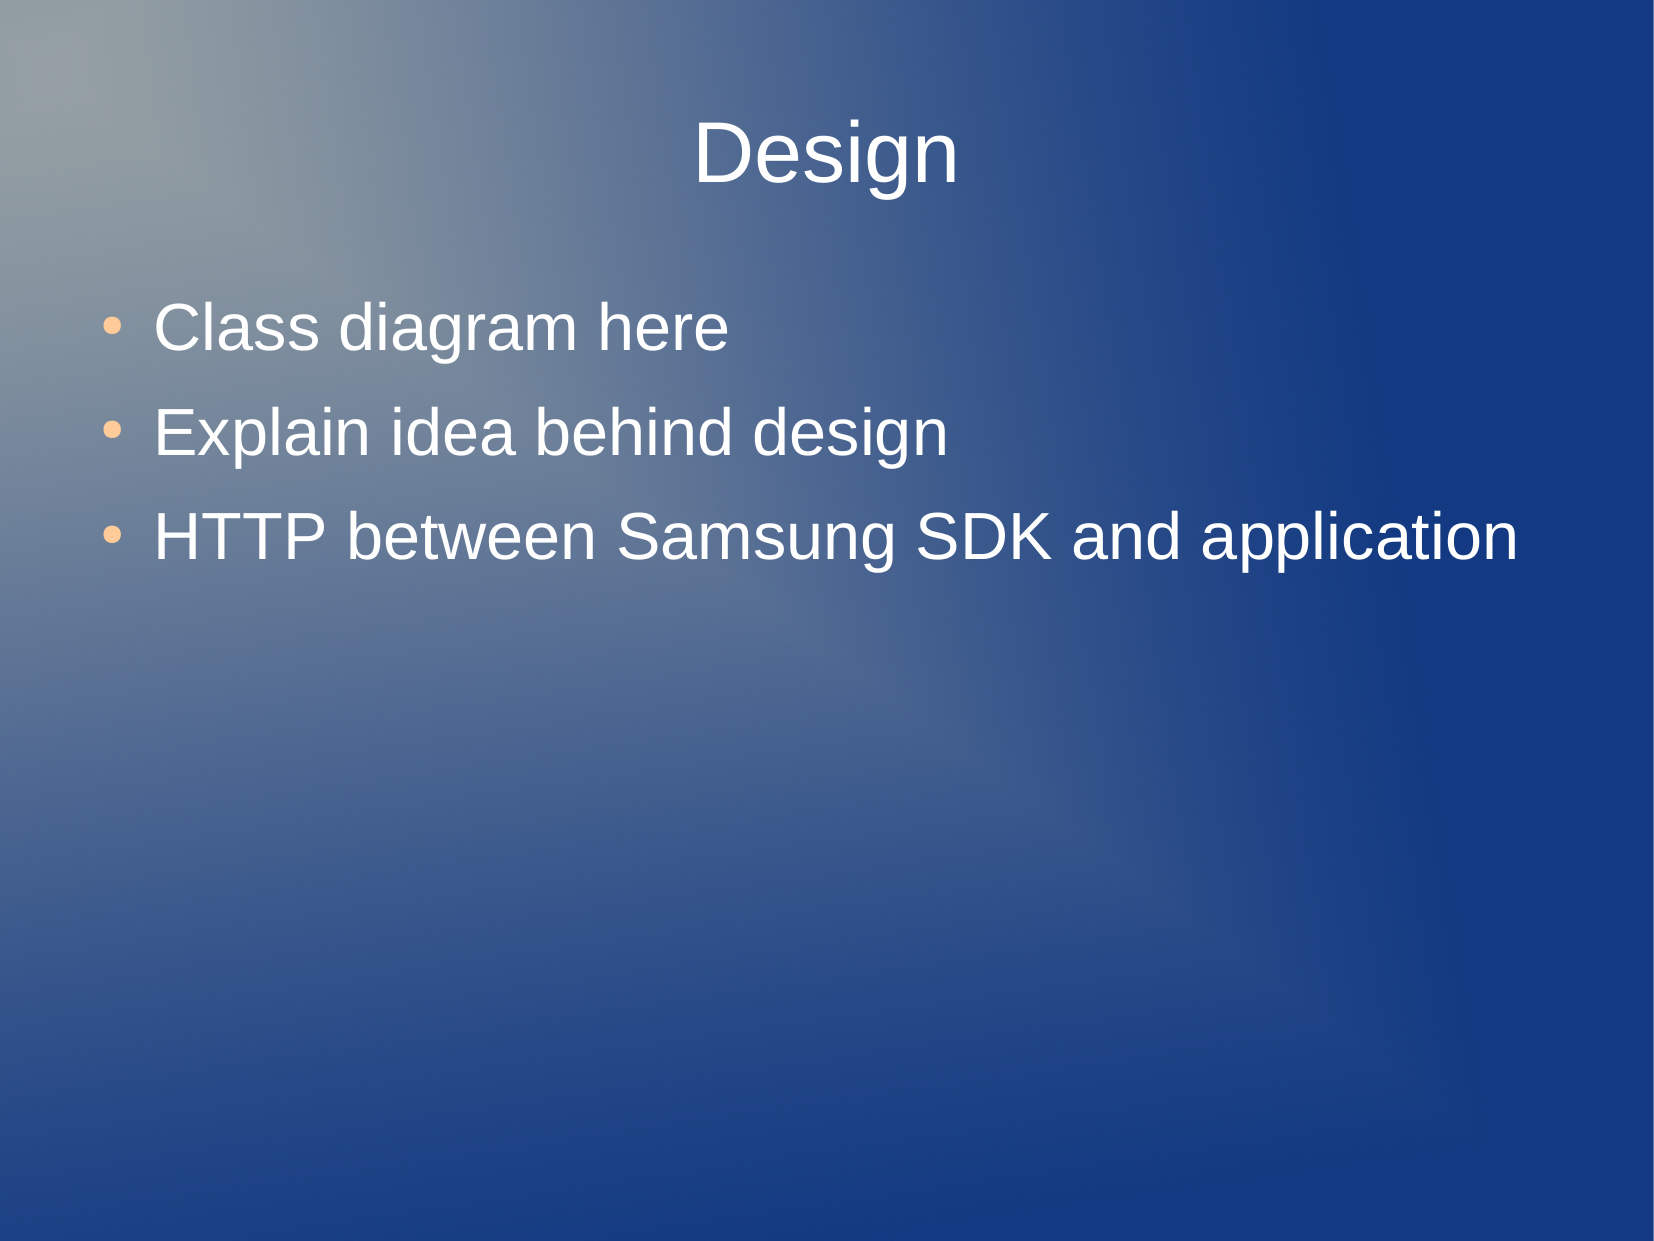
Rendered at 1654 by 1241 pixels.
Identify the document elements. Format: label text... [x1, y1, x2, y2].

title Design [82, 49, 1571, 257]
list Class diagram here Explain idea behind design HTTP between Samsung SDK and application [82, 290, 1571, 1010]
picture [0, 0, 1654, 1241]
